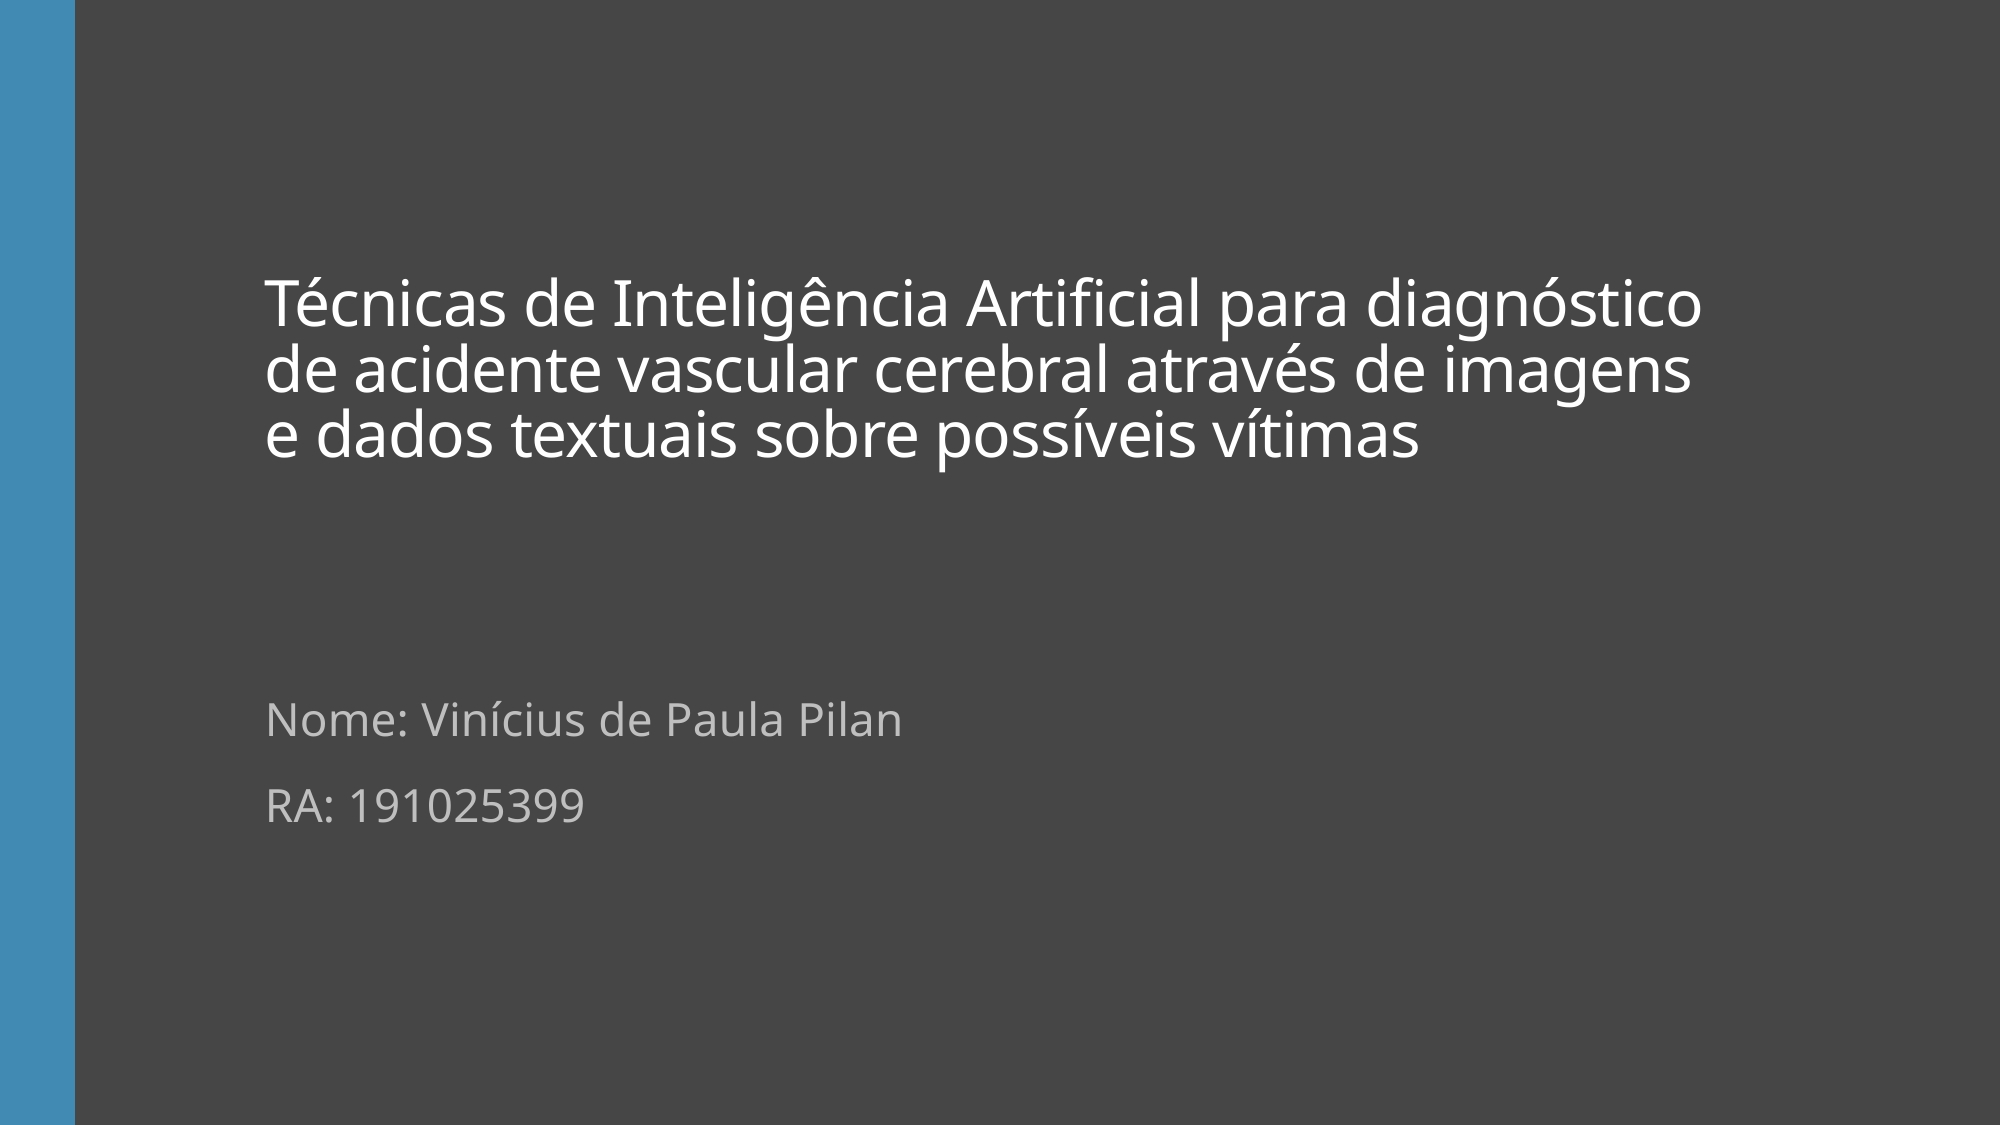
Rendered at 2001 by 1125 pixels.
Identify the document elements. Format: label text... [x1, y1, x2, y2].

subtitle Nome: Vinícius de Paula Pilan RA: 191025399 [249, 687, 1750, 959]
title Técnicas de Inteligência Artificial para diagnóstico de acidente vascular cerebral através de imagens e dados textuais sobre possíveis vítimas [249, 244, 1750, 637]
